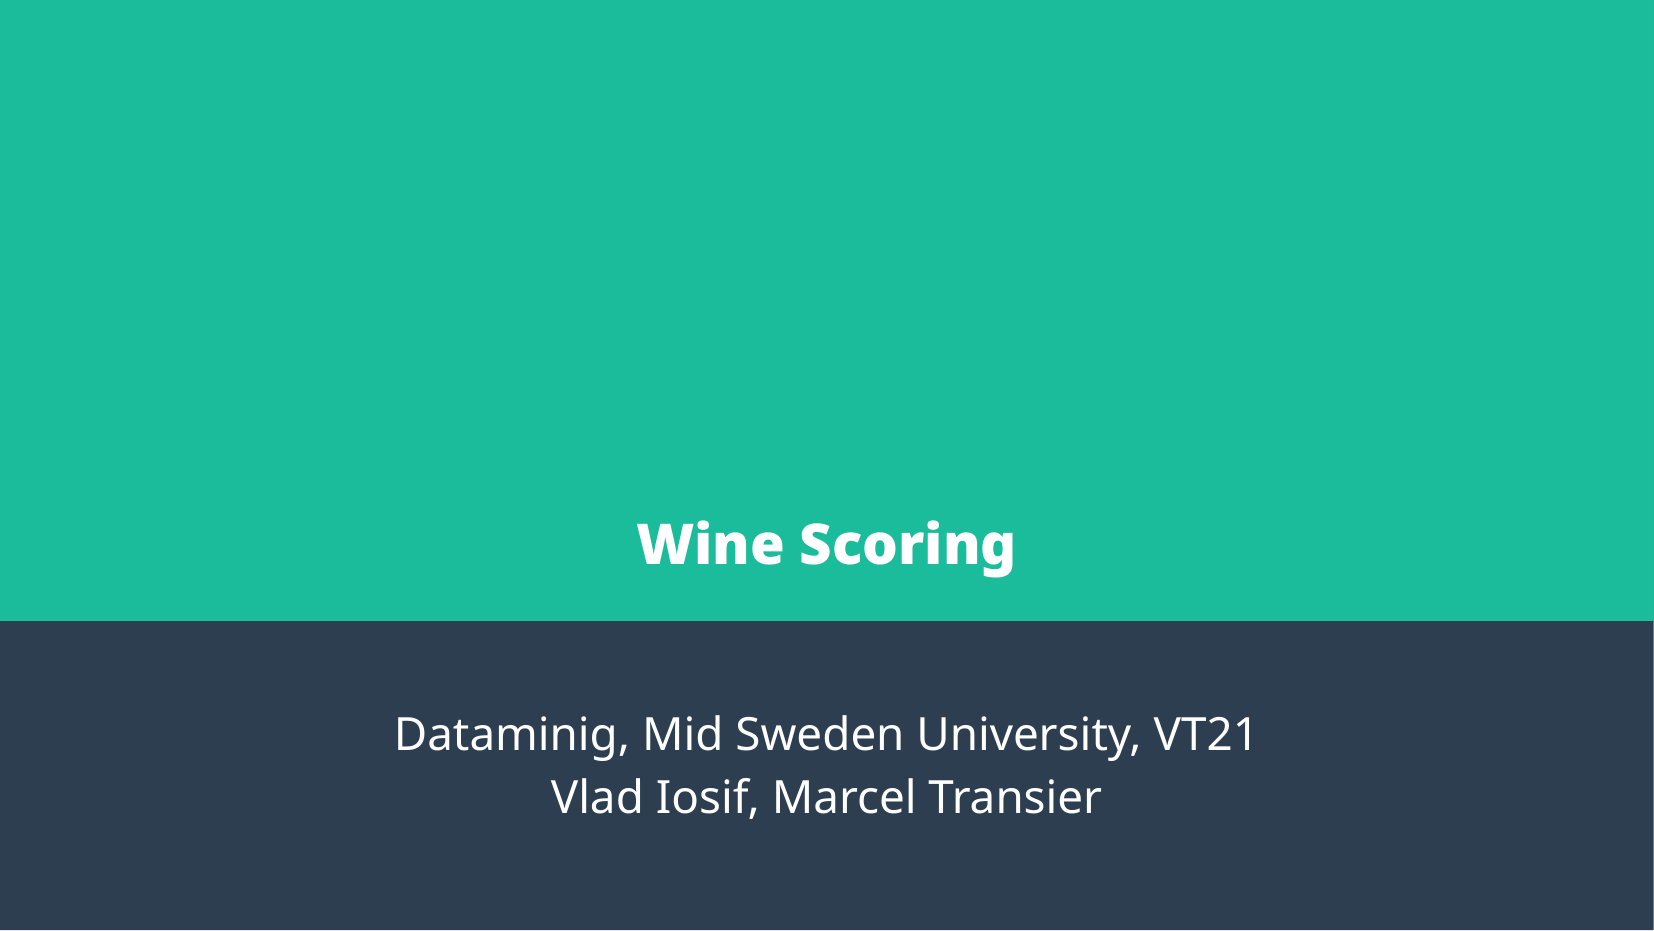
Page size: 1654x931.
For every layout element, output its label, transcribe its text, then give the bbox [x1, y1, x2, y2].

title Wine Scoring [59, 465, 1595, 583]
subtitle Dataminig, Mid Sweden University, VT21 Vlad Iosif, Marcel Transier [59, 642, 1595, 886]
